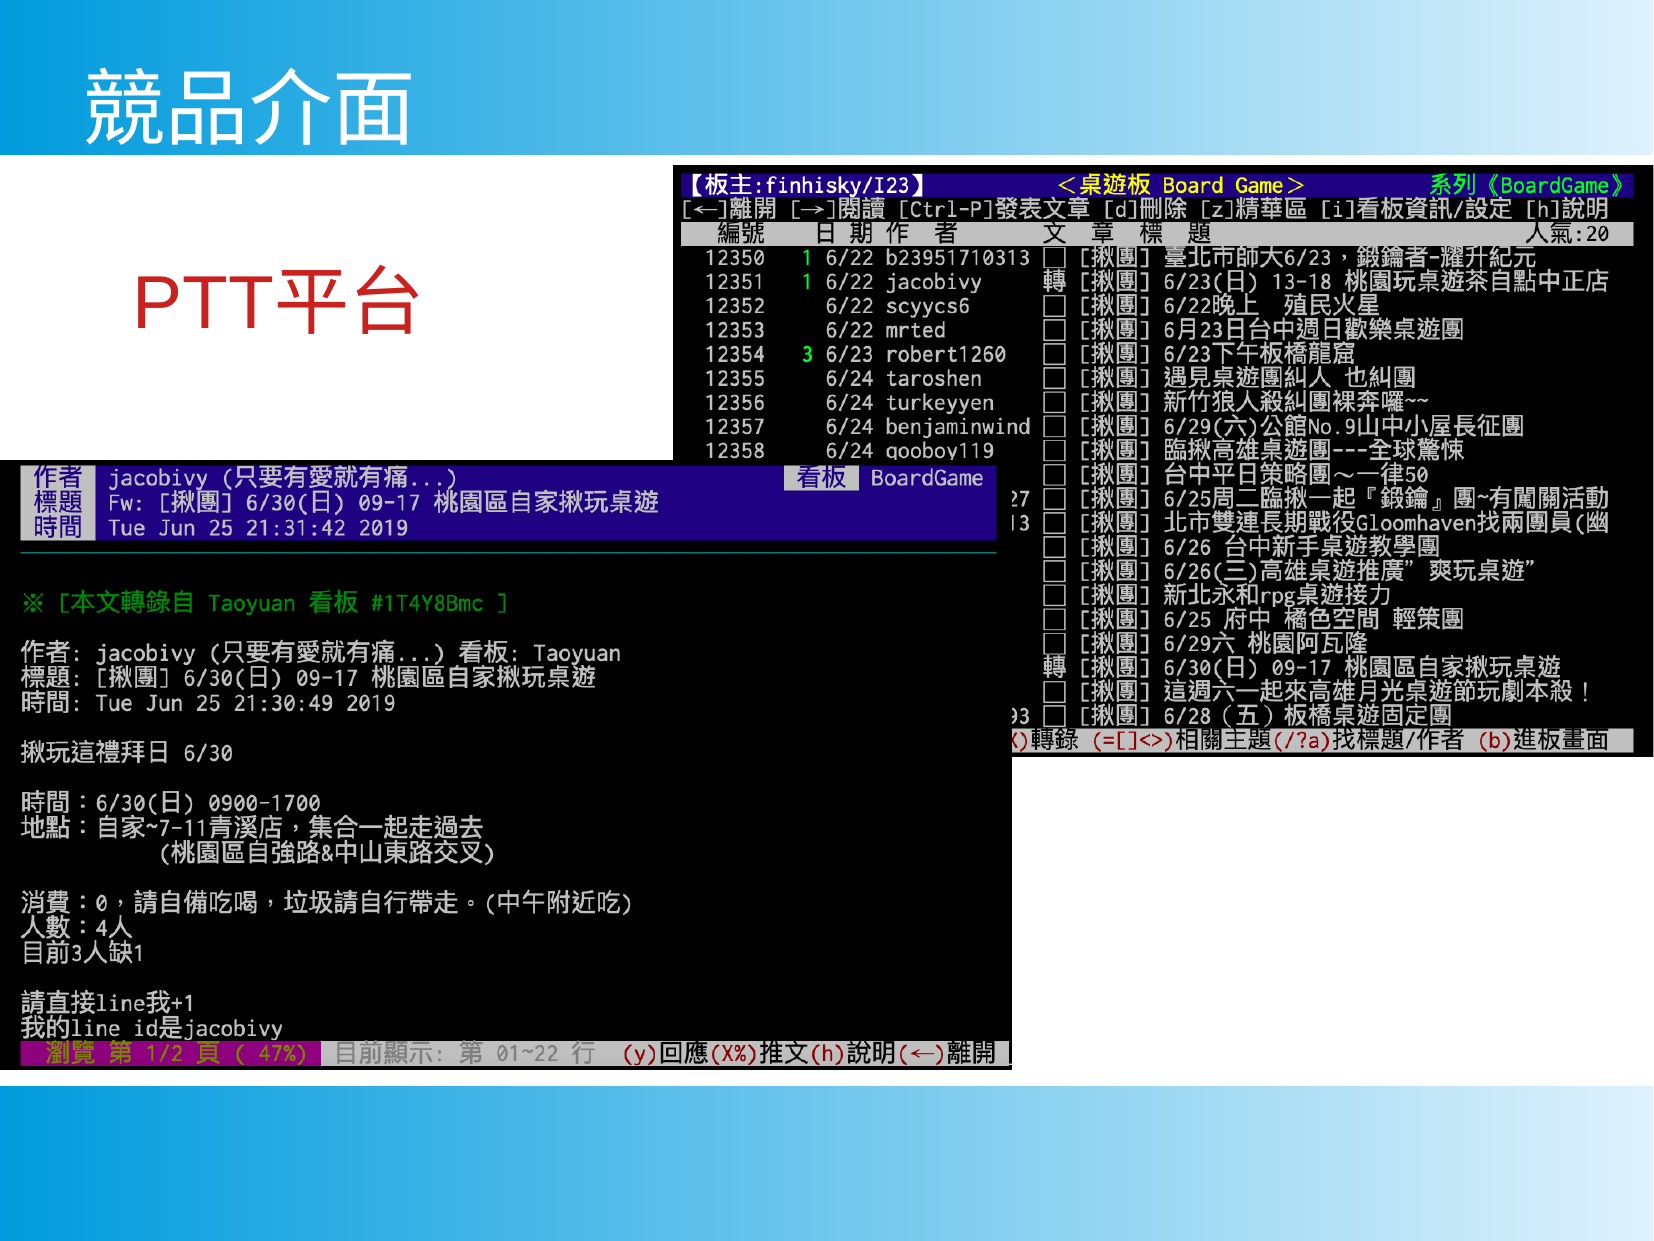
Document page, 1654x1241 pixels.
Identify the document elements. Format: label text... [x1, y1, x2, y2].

picture [0, 165, 1654, 1070]
title 競品介面 [82, 43, 1571, 161]
text_box PTT平台 [118, 234, 461, 355]
